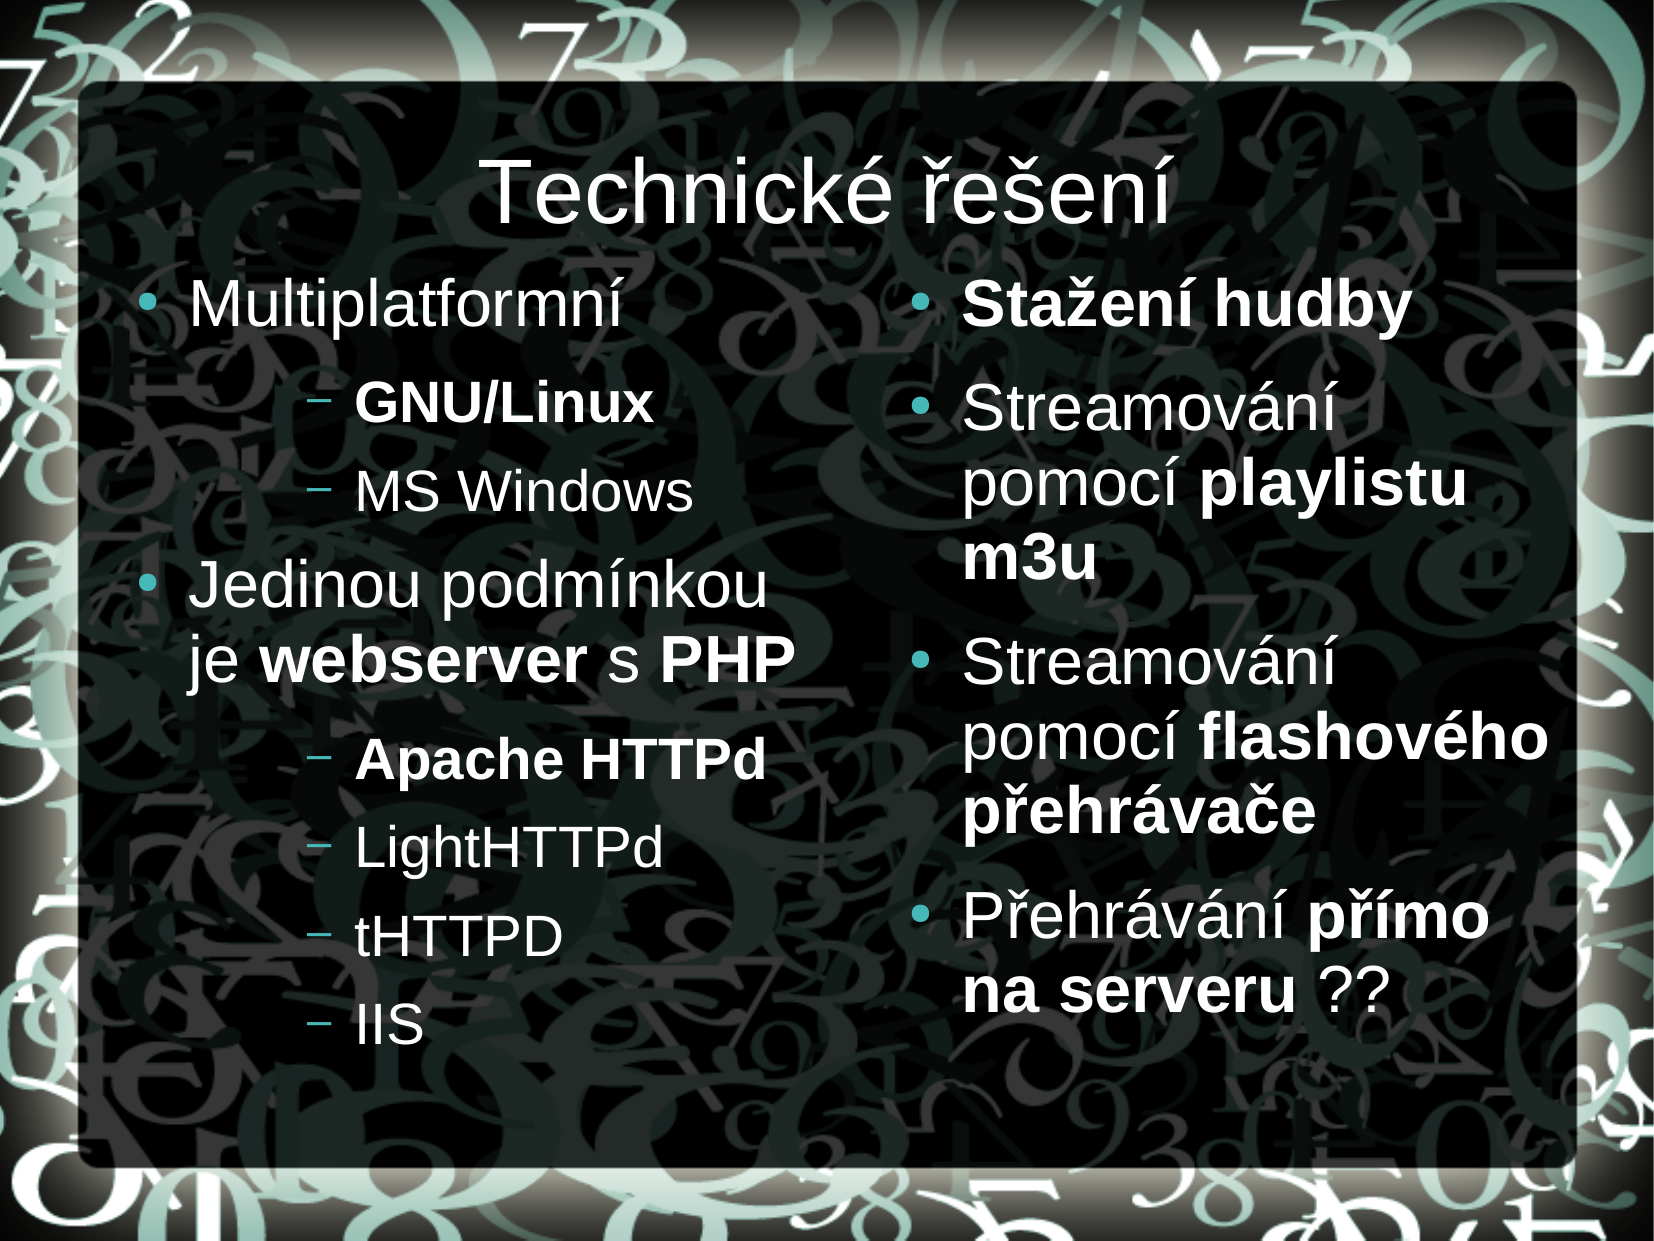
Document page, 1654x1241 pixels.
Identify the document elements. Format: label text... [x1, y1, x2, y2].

picture [0, 0, 1654, 1241]
list Stažení hudby Streamování pomocí playlistu m3u Streamování pomocí flashového přehrávače Přehrávání přímo na serveru ?? [891, 265, 1570, 1132]
list Multiplatformní GNU/Linux MS Windows Jedinou podmínkou je webserver s PHP Apache HTTPd LightHTTPd tHTTPD IIS [118, 265, 828, 1152]
title Technické řešení [82, 88, 1571, 296]
